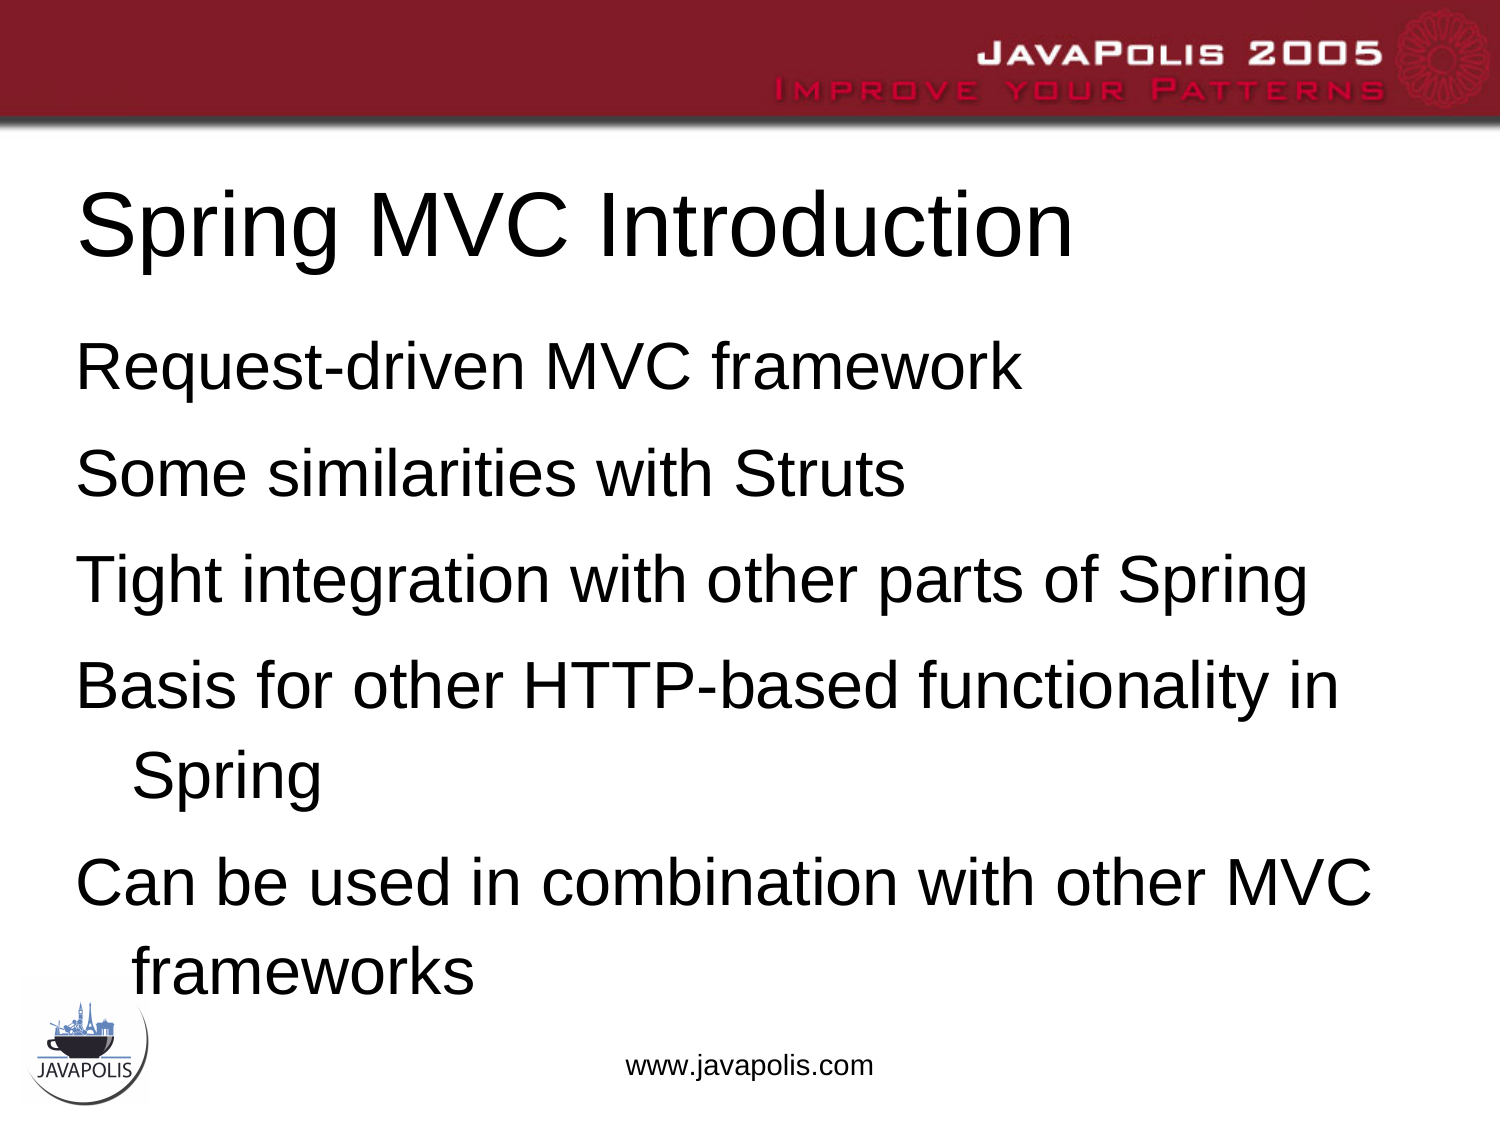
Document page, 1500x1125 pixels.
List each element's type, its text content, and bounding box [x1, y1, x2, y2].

title Spring MVC Introduction [76, 148, 1424, 279]
picture [0, 0, 1500, 140]
picture [20, 976, 149, 1106]
list Request-driven MVC framework Some similarities with Struts Tight integration with other parts of Spring Basis for other HTTP-based functionality in Spring Can be used in combination with other MVC frameworks [75, 314, 1426, 1012]
